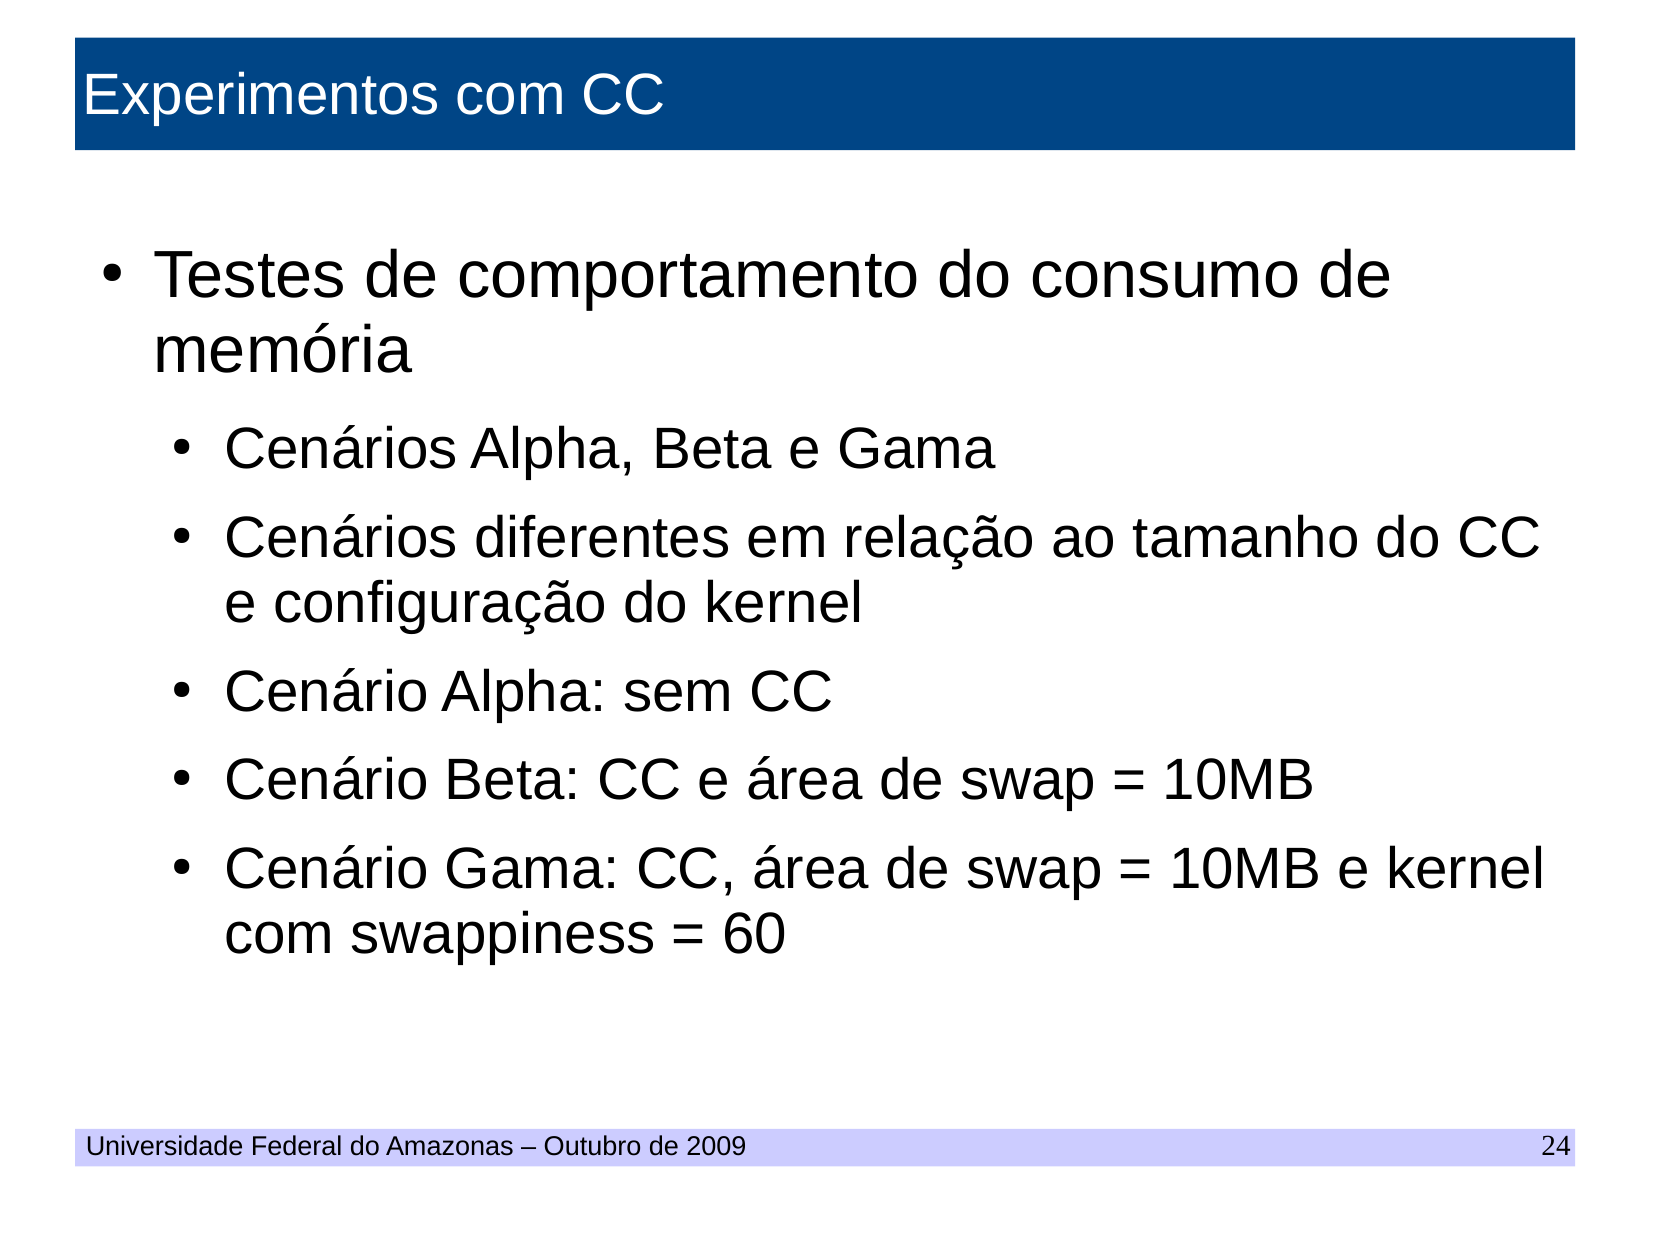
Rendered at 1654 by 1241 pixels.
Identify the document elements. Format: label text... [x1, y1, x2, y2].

list Testes de comportamento do consumo de memória Cenários Alpha, Beta e Gama Cenários diferentes em relação ao tamanho do CC e configuração do kernel Cenário Alpha: sem CC Cenário Beta: CC e área de swap = 10MB Cenário Gama: CC, área de swap = 10MB e kernel com swappiness = 60 [82, 237, 1571, 1056]
title Experimentos com CC [82, 43, 1571, 145]
